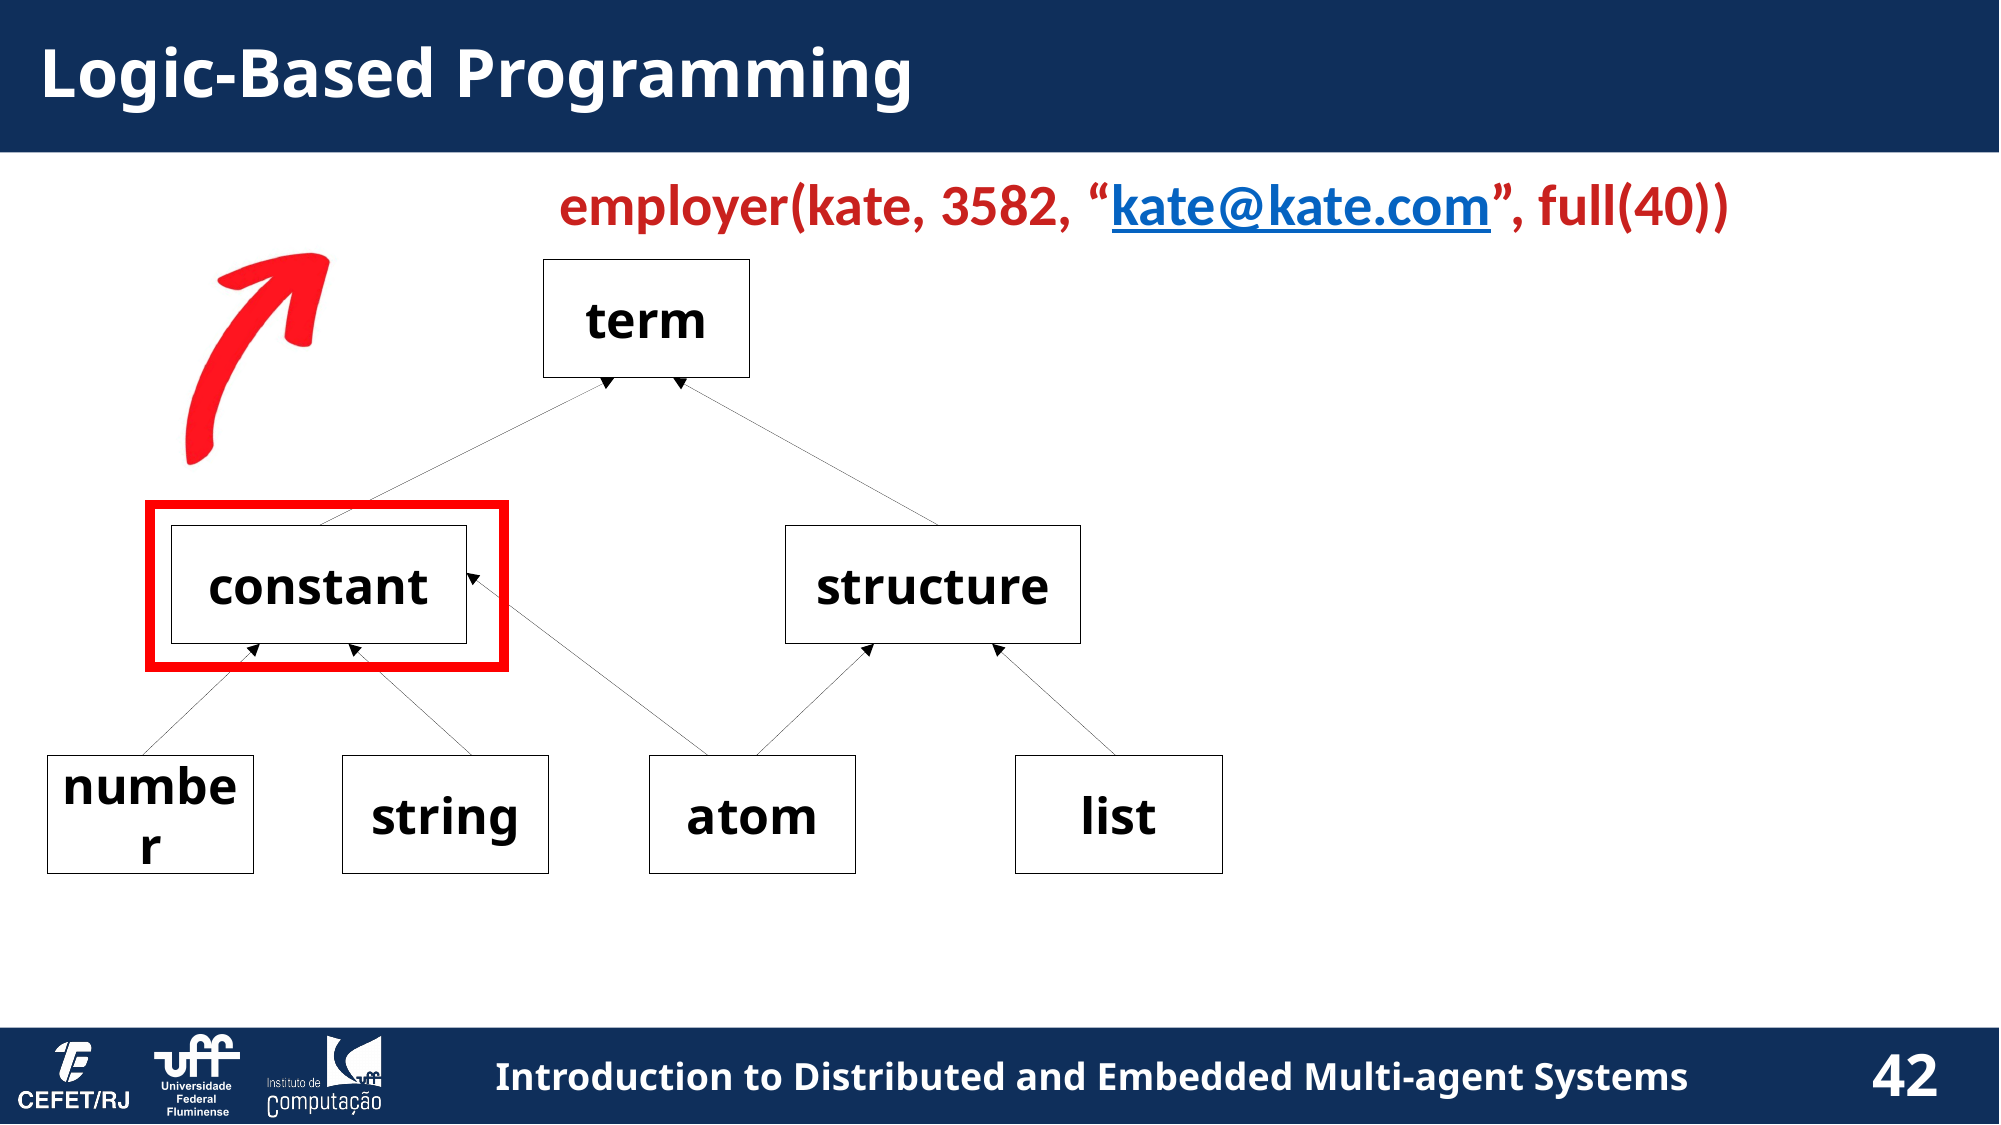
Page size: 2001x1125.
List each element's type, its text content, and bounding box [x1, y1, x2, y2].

picture [109, 201, 374, 499]
text_box list [1015, 755, 1223, 874]
picture [265, 1033, 383, 1118]
text_box Logic-Based Programming [25, 23, 1999, 119]
text_box term [543, 259, 750, 378]
text_box structure [785, 525, 1081, 644]
picture [153, 1033, 241, 1121]
text_box employer(kate, 3582, “kate@kate.com”, full(40)) [324, 159, 1978, 245]
text_box string [342, 755, 549, 874]
picture [18, 1021, 129, 1125]
text_box atom [649, 755, 856, 874]
text_box number [47, 755, 254, 874]
text_box constant [171, 525, 467, 644]
